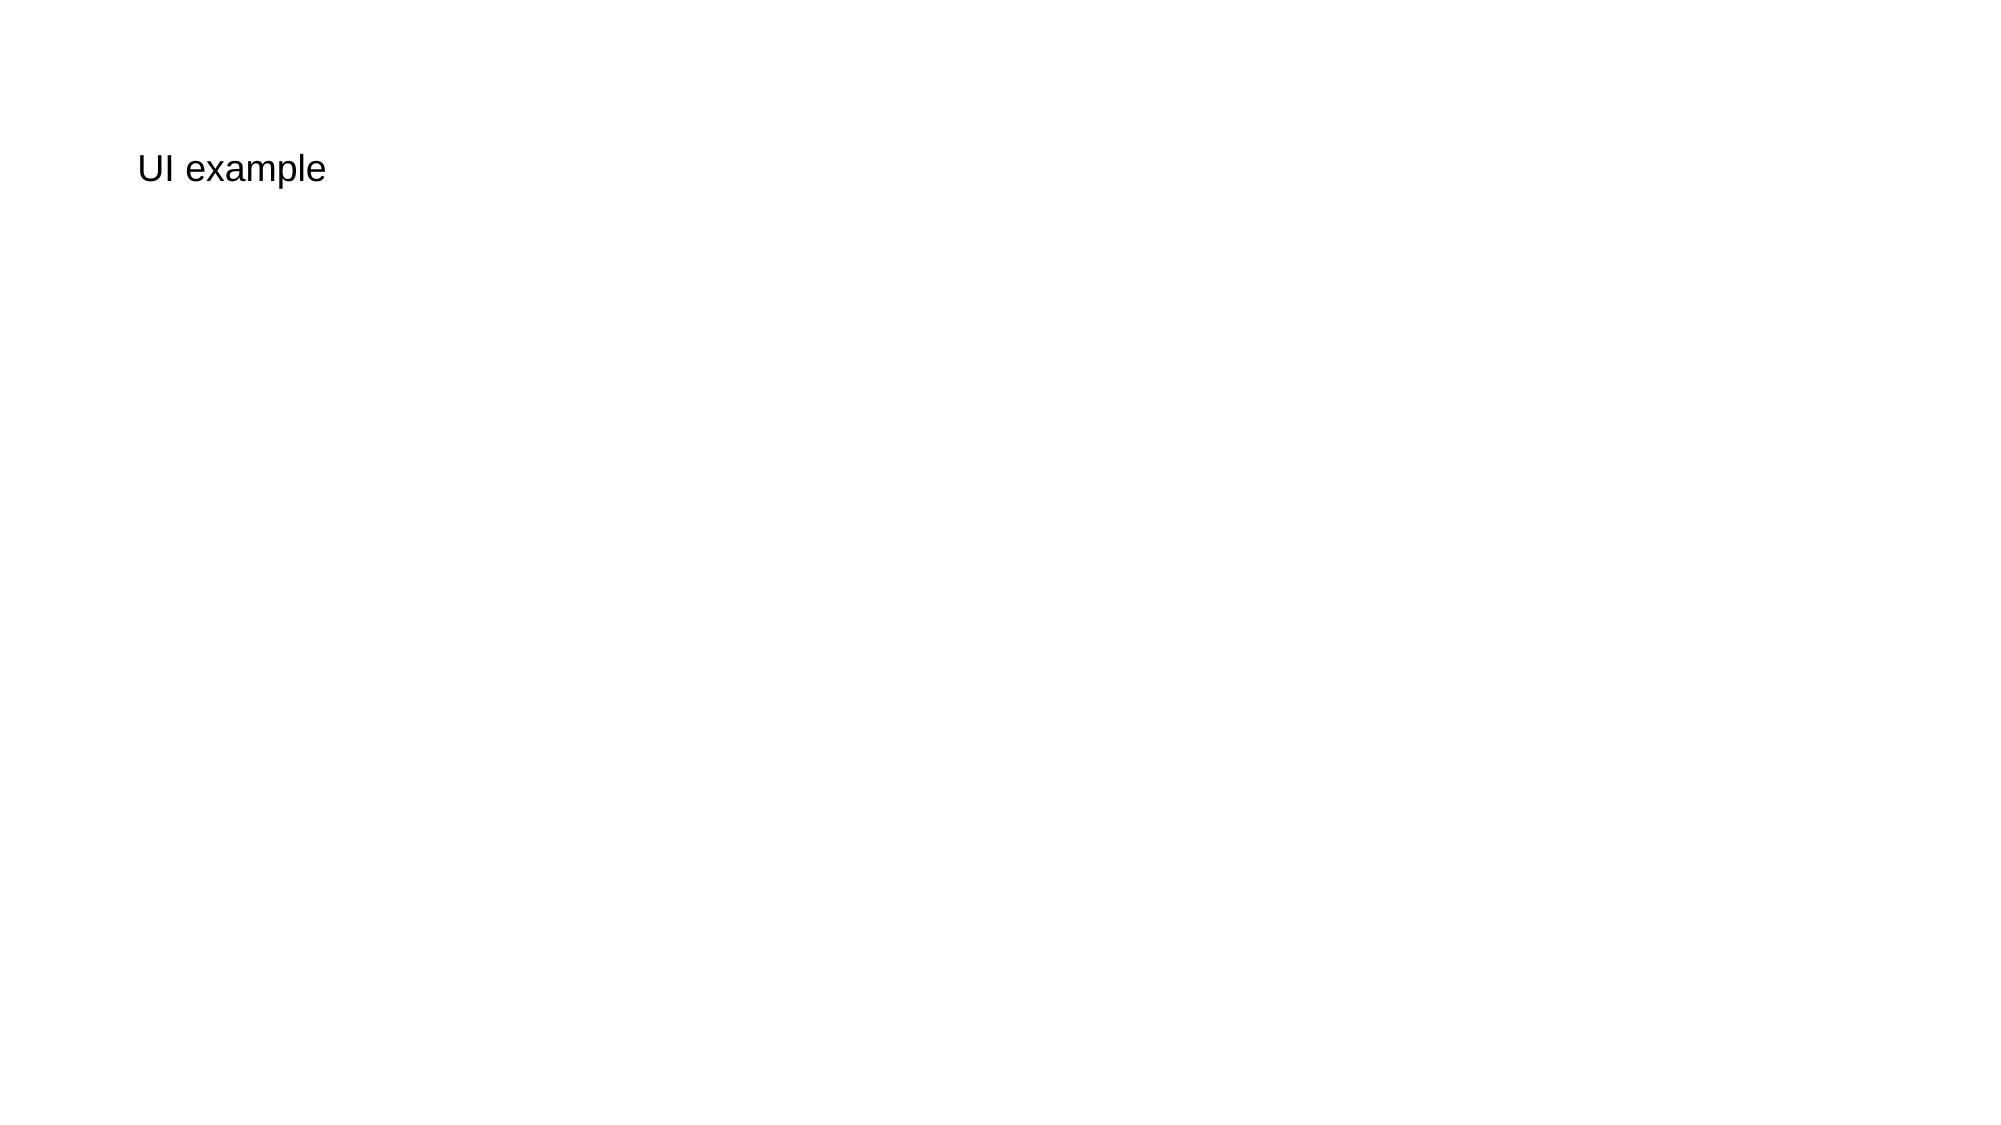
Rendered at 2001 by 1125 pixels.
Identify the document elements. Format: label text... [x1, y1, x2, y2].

title UI example [137, 59, 1863, 278]
